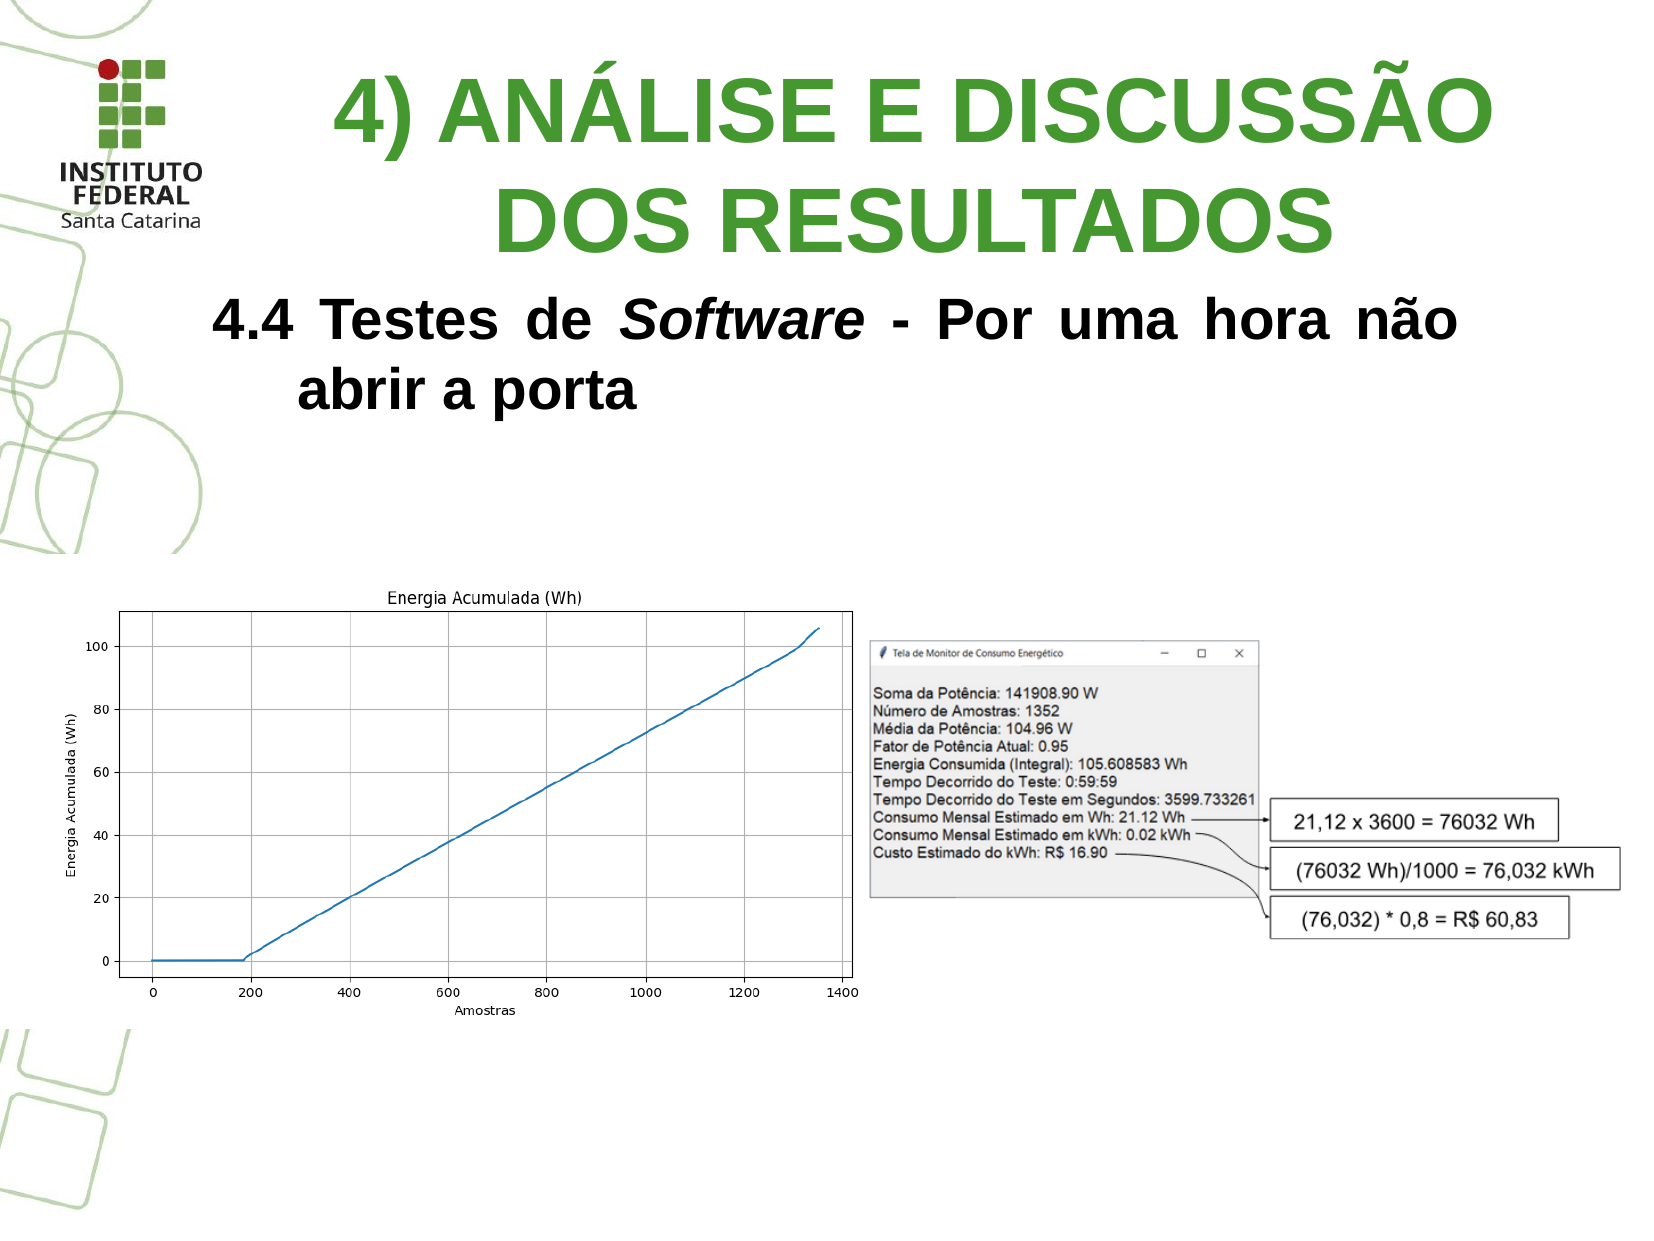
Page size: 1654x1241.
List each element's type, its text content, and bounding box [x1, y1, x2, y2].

list 4.4 Testes de Software - Por uma hora não abrir a porta [212, 186, 1460, 638]
picture [0, 0, 1654, 1241]
list 4.4 Testes de Software - Por uma hora não abrir a porta [212, 945, 1460, 1183]
title 4) ANÁLISE E DISCUSSÃO DOS RESULTADOS [259, 50, 1571, 271]
